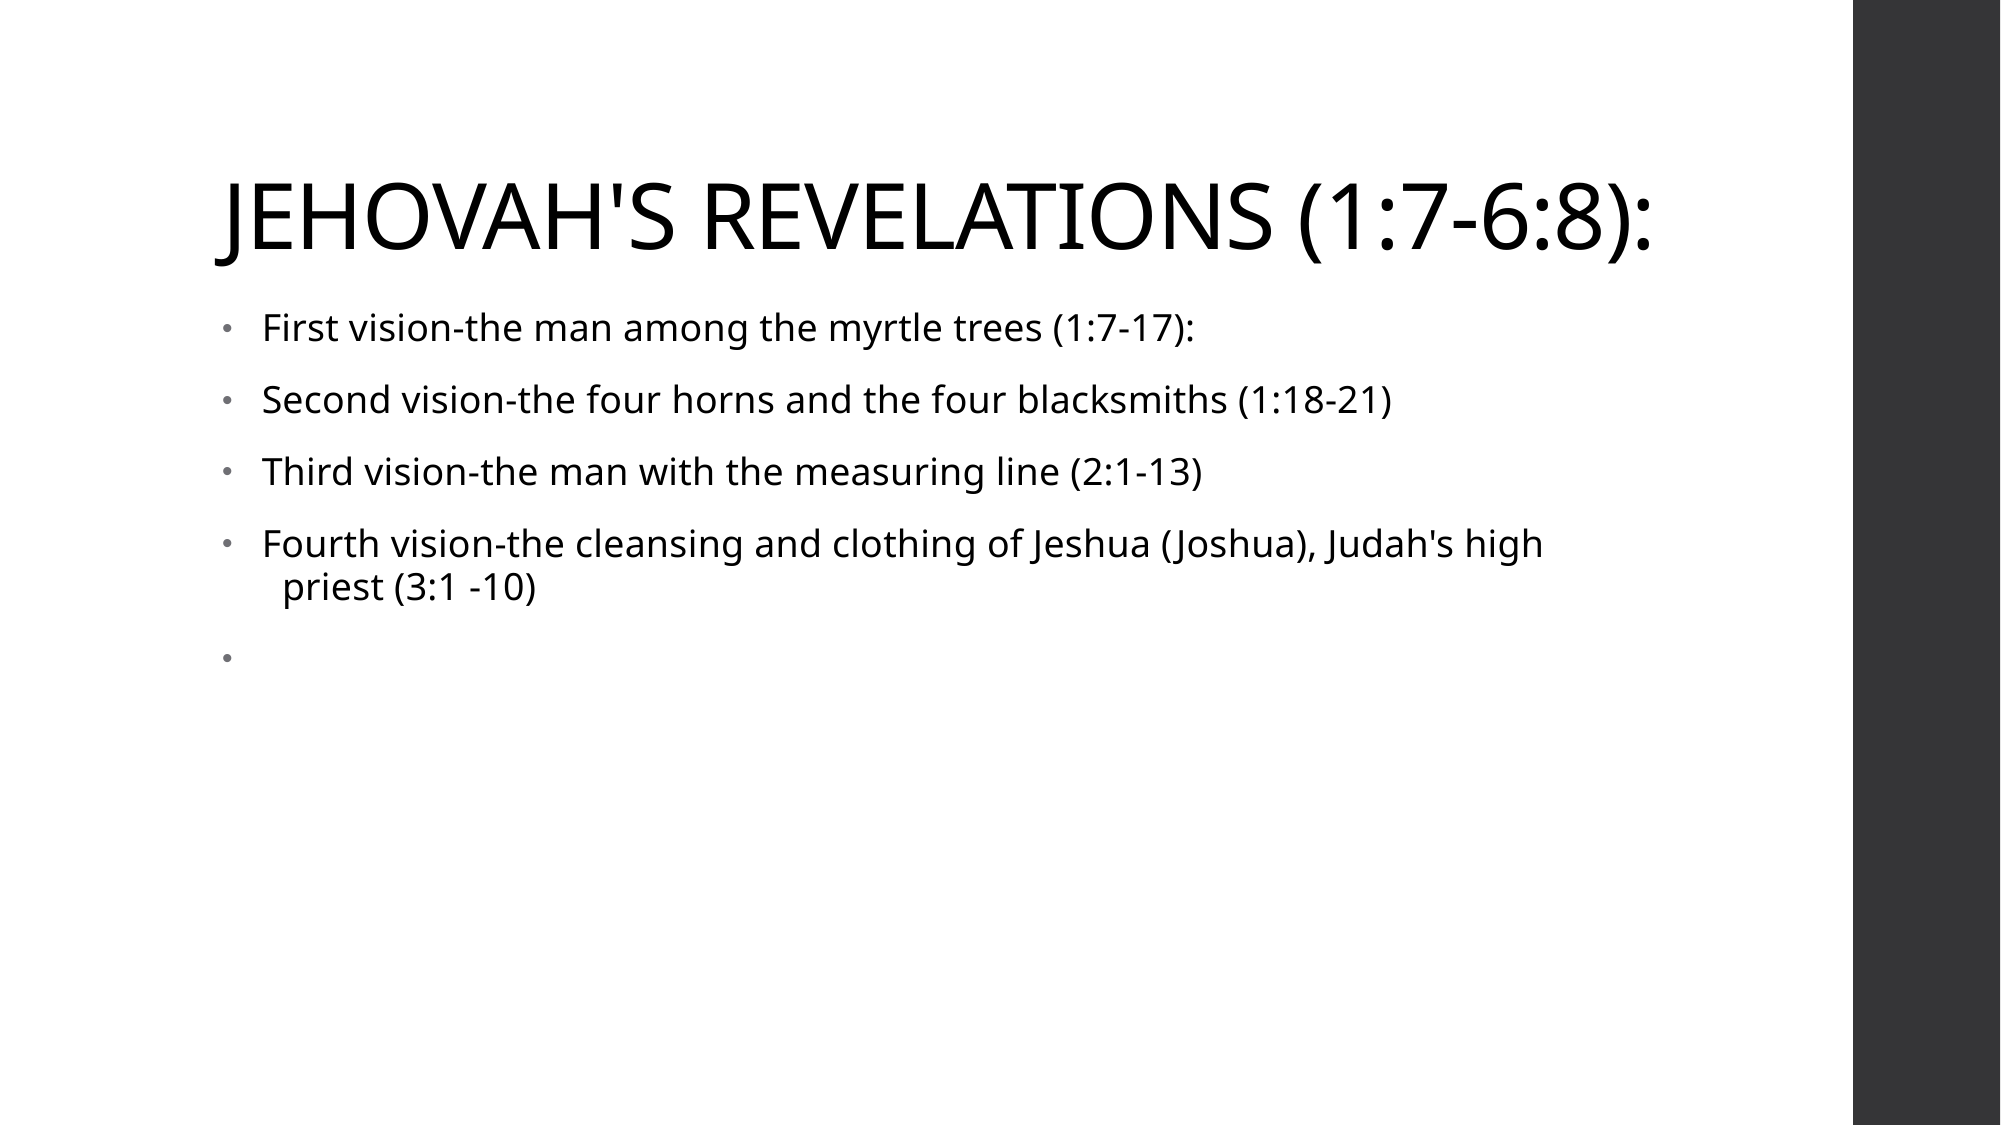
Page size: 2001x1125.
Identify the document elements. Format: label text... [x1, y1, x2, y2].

title JEHOVAH'S REVELATIONS (1:7-6:8): [206, 60, 1797, 278]
list First vision-the man among the myrtle trees (1:7-17): Second vision-the four horns and the four blacksmiths (1:18-21) Third vision-the man with the measuring line (2:1-13) Fourth vision-the cleansing and clothing of Jeshua (Joshua), Judah's high priest (3:1 -10) [206, 299, 1617, 1014]
